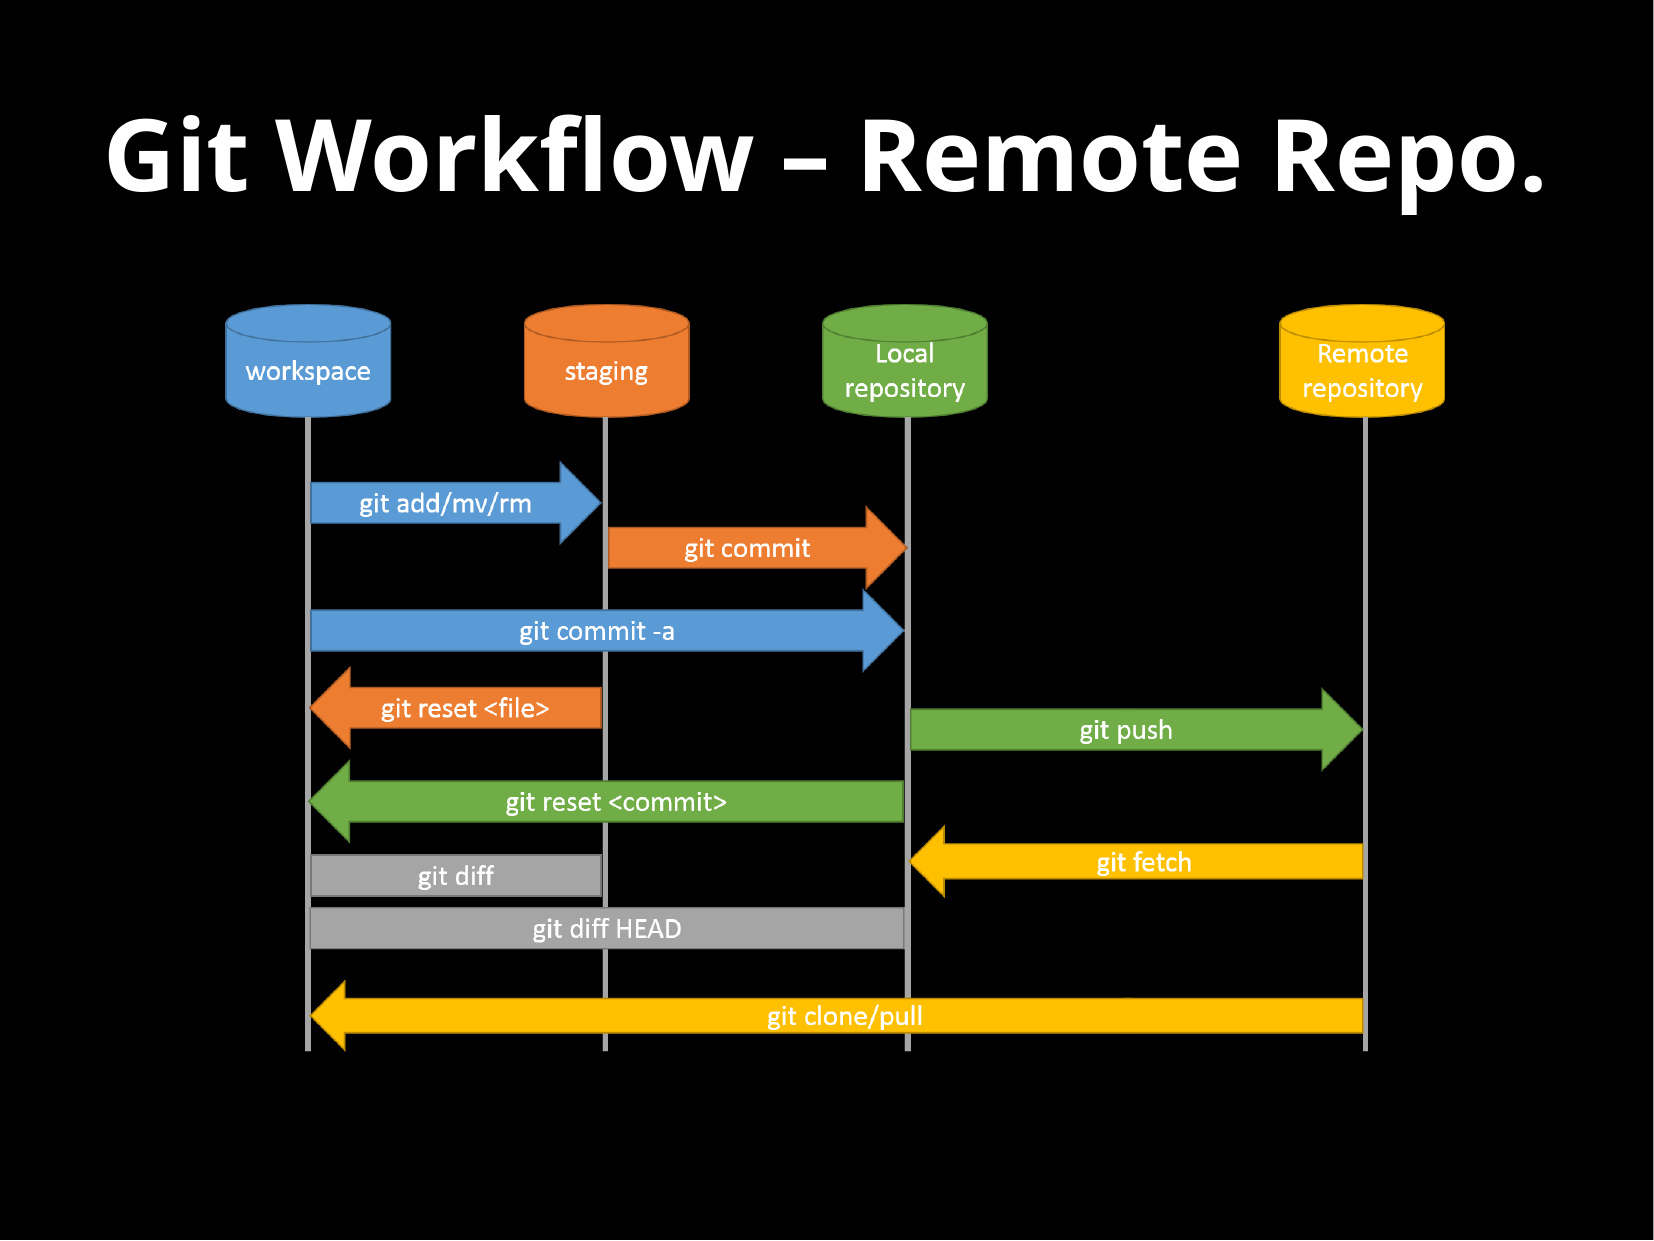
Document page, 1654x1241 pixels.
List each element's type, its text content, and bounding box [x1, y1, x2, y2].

title Git Workflow – Remote Repo. [82, 49, 1571, 257]
picture [225, 236, 1445, 1052]
